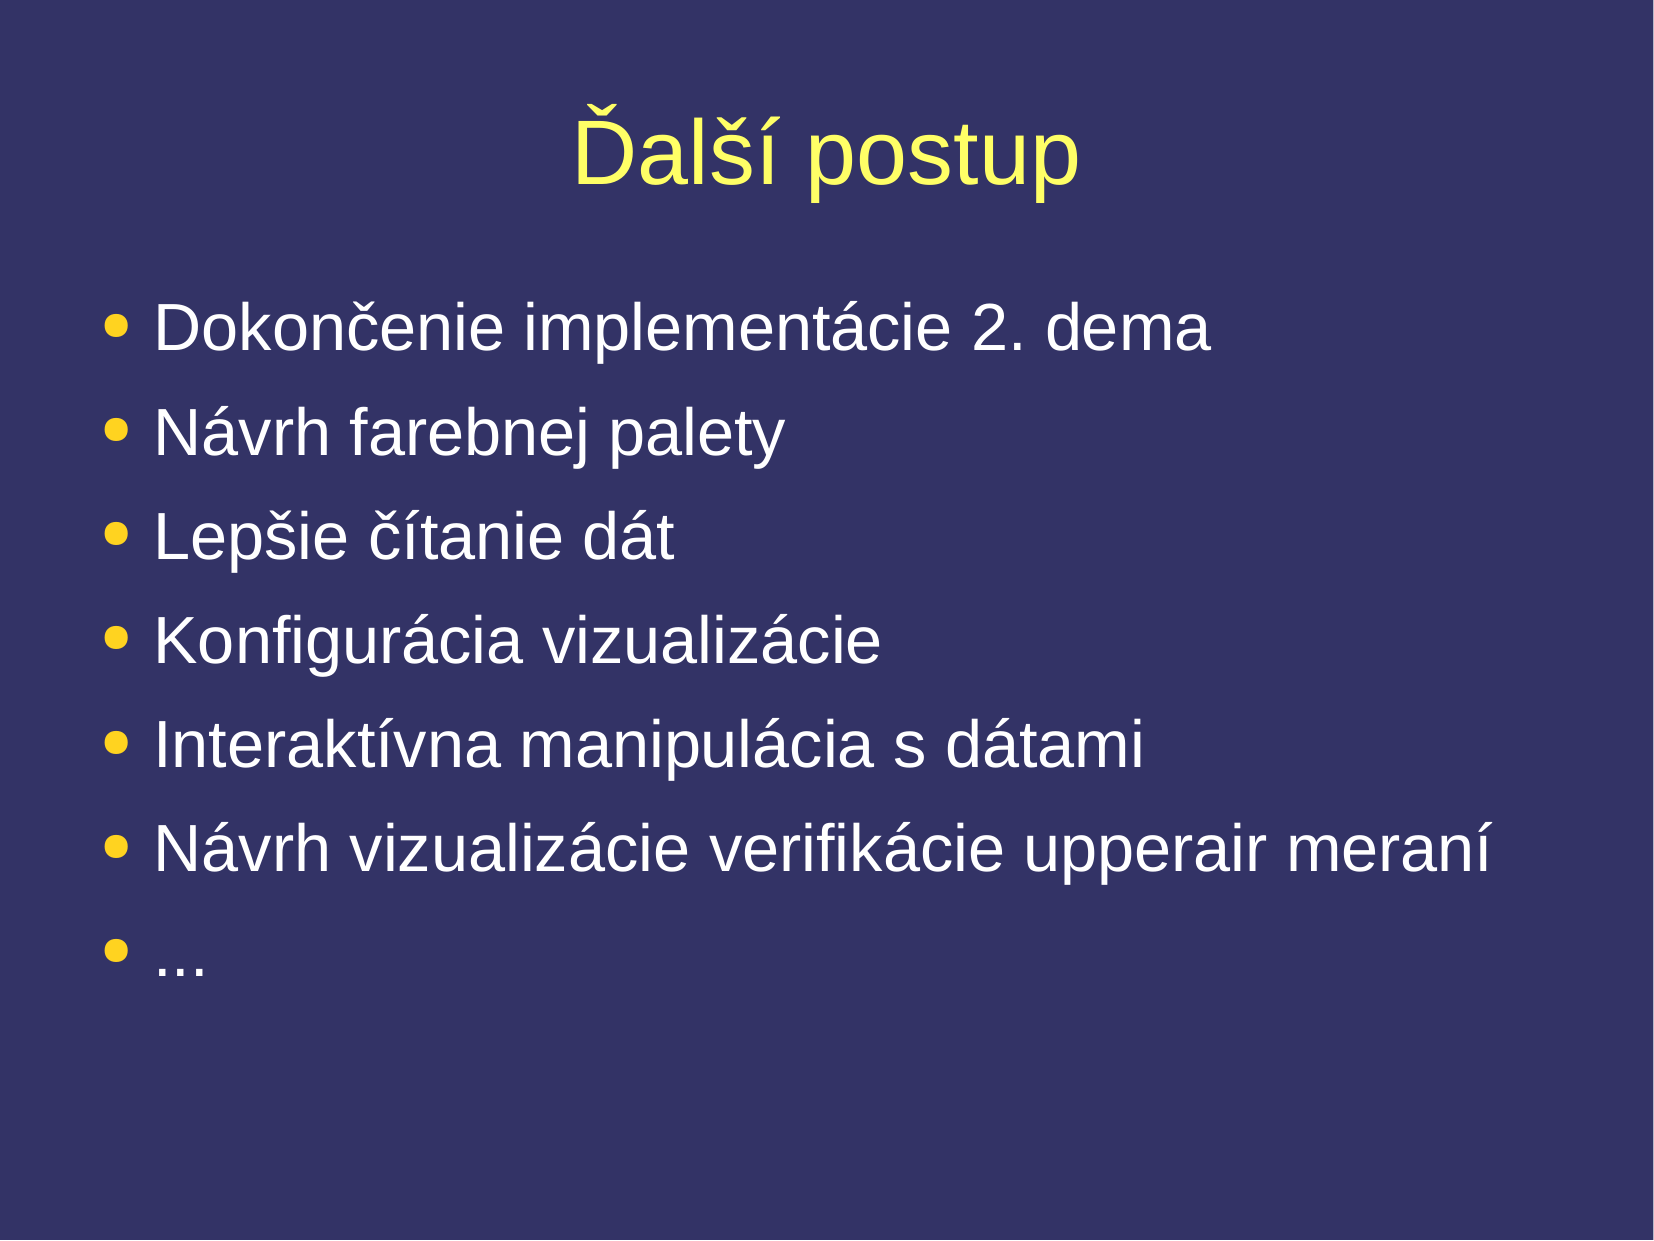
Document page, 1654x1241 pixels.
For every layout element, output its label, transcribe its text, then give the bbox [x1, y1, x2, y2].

list Dokončenie implementácie 2. dema Návrh farebnej palety Lepšie čítanie dát Konfigurácia vizualizácie Interaktívna manipulácia s dátami Návrh vizualizácie verifikácie upperair meraní ... [82, 290, 1571, 1109]
title Ďalší postup [82, 49, 1571, 257]
